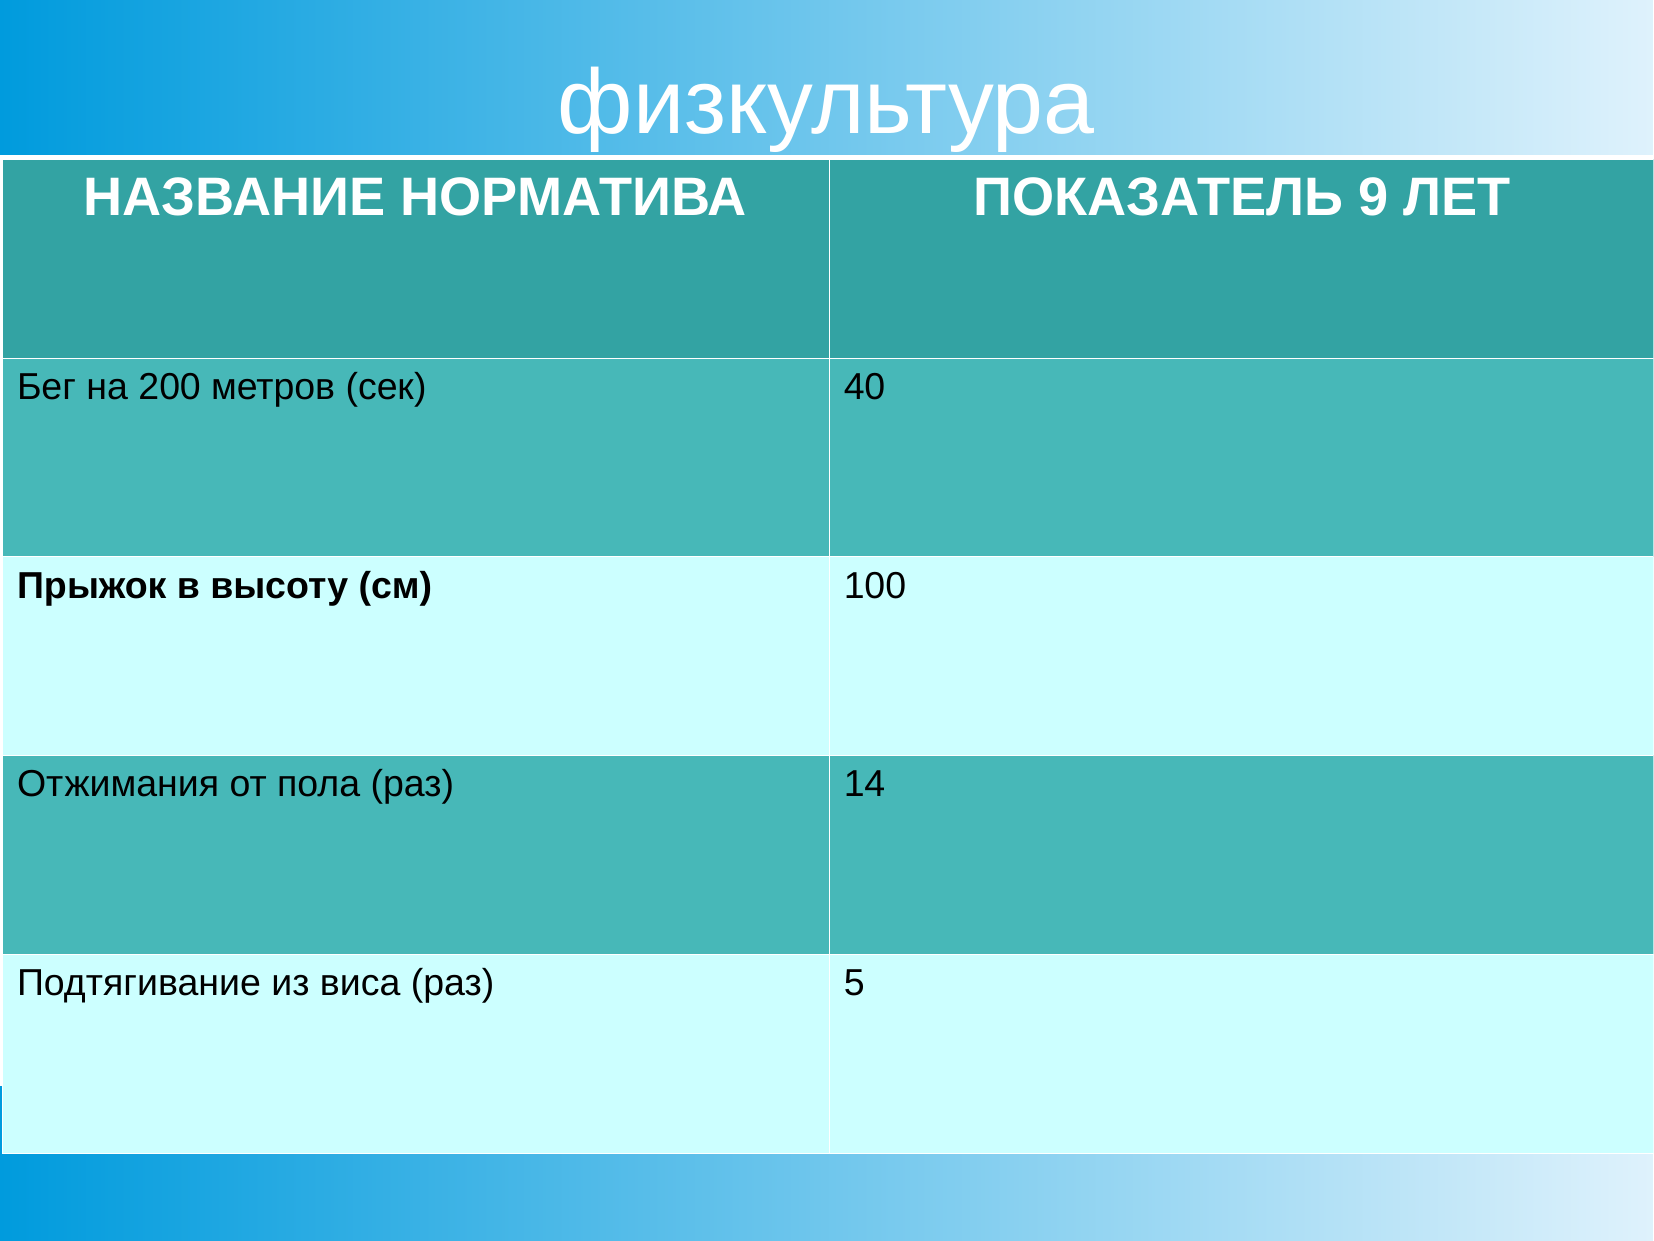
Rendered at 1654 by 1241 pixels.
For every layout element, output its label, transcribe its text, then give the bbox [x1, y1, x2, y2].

table_header НАЗВАНИЕ НОРМАТИВА [3, 160, 829, 358]
table_cell Отжимания от пола (раз) [3, 756, 829, 954]
title физкультура [82, 49, 1571, 155]
table_cell Прыжок в высоту (см) [3, 557, 829, 755]
table_cell Подтягивание из виса (раз) [3, 955, 829, 1153]
table_cell 100 [830, 557, 1654, 755]
table_header ПОКАЗАТЕЛЬ 9 ЛЕТ [830, 160, 1654, 358]
table_cell 14 [830, 756, 1654, 954]
table_cell 5 [830, 955, 1654, 1153]
table_cell 40 [830, 359, 1654, 556]
table_cell Бег на 200 метров (сек) [3, 359, 829, 556]
